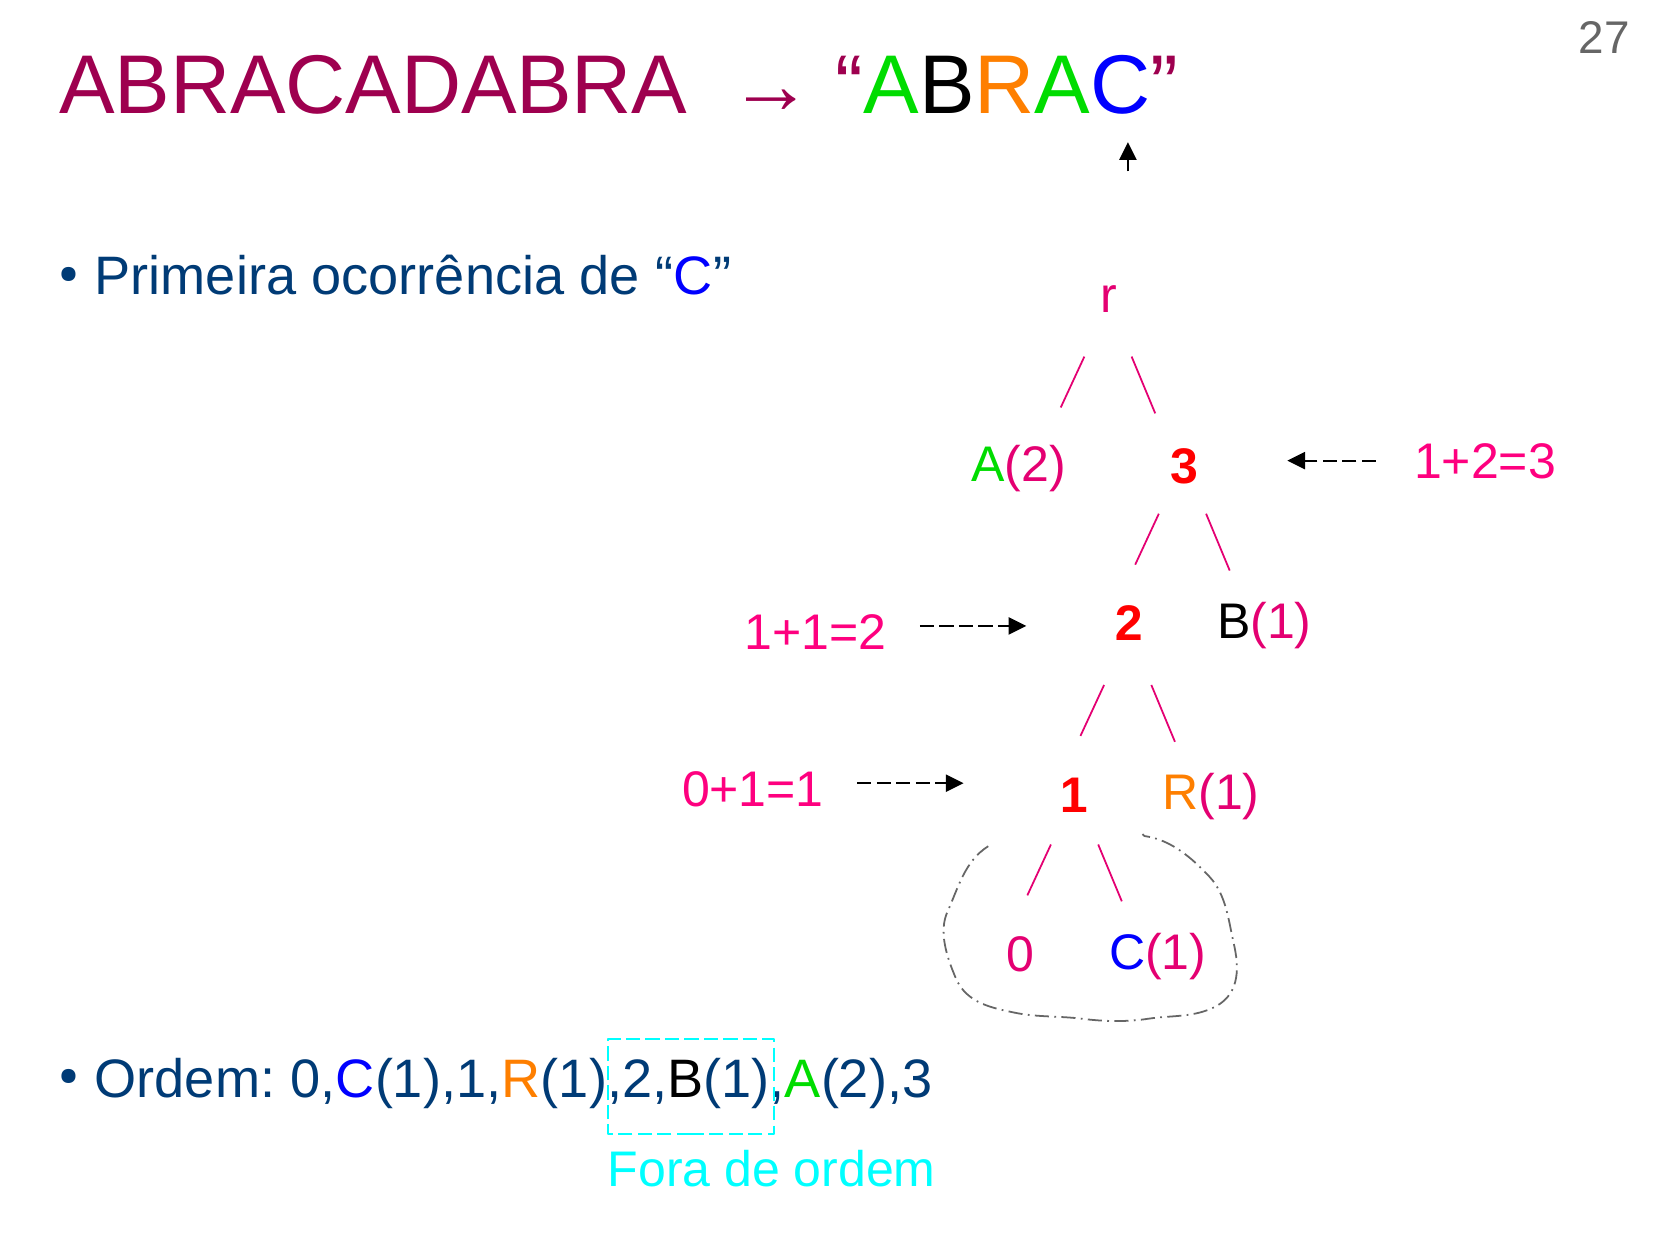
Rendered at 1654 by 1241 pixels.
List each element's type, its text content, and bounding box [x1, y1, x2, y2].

text_box A(2) [956, 428, 1117, 500]
text_box 2 [1100, 588, 1153, 659]
text_box 3 [1155, 431, 1209, 502]
text_box Fora de ordem [593, 1133, 951, 1205]
text_box 0 [992, 919, 1046, 990]
text_box 0+1=1 [667, 753, 839, 825]
text_box B(1) [1202, 586, 1353, 657]
text_box R(1) [1147, 757, 1312, 842]
text_box 1+2=3 [1399, 425, 1571, 497]
list Primeira ocorrência de “C” Ordem: 0,C(1),1,R(1),2,B(1),A(2),3 [59, 236, 1595, 1211]
text_box 1+1=2 [729, 596, 902, 668]
text_box 1 [1045, 759, 1099, 831]
text_box C(1) [1094, 916, 1258, 1002]
title ABRACADABRA → “ABRAC” [59, 29, 1595, 148]
text_box r [1085, 259, 1132, 331]
